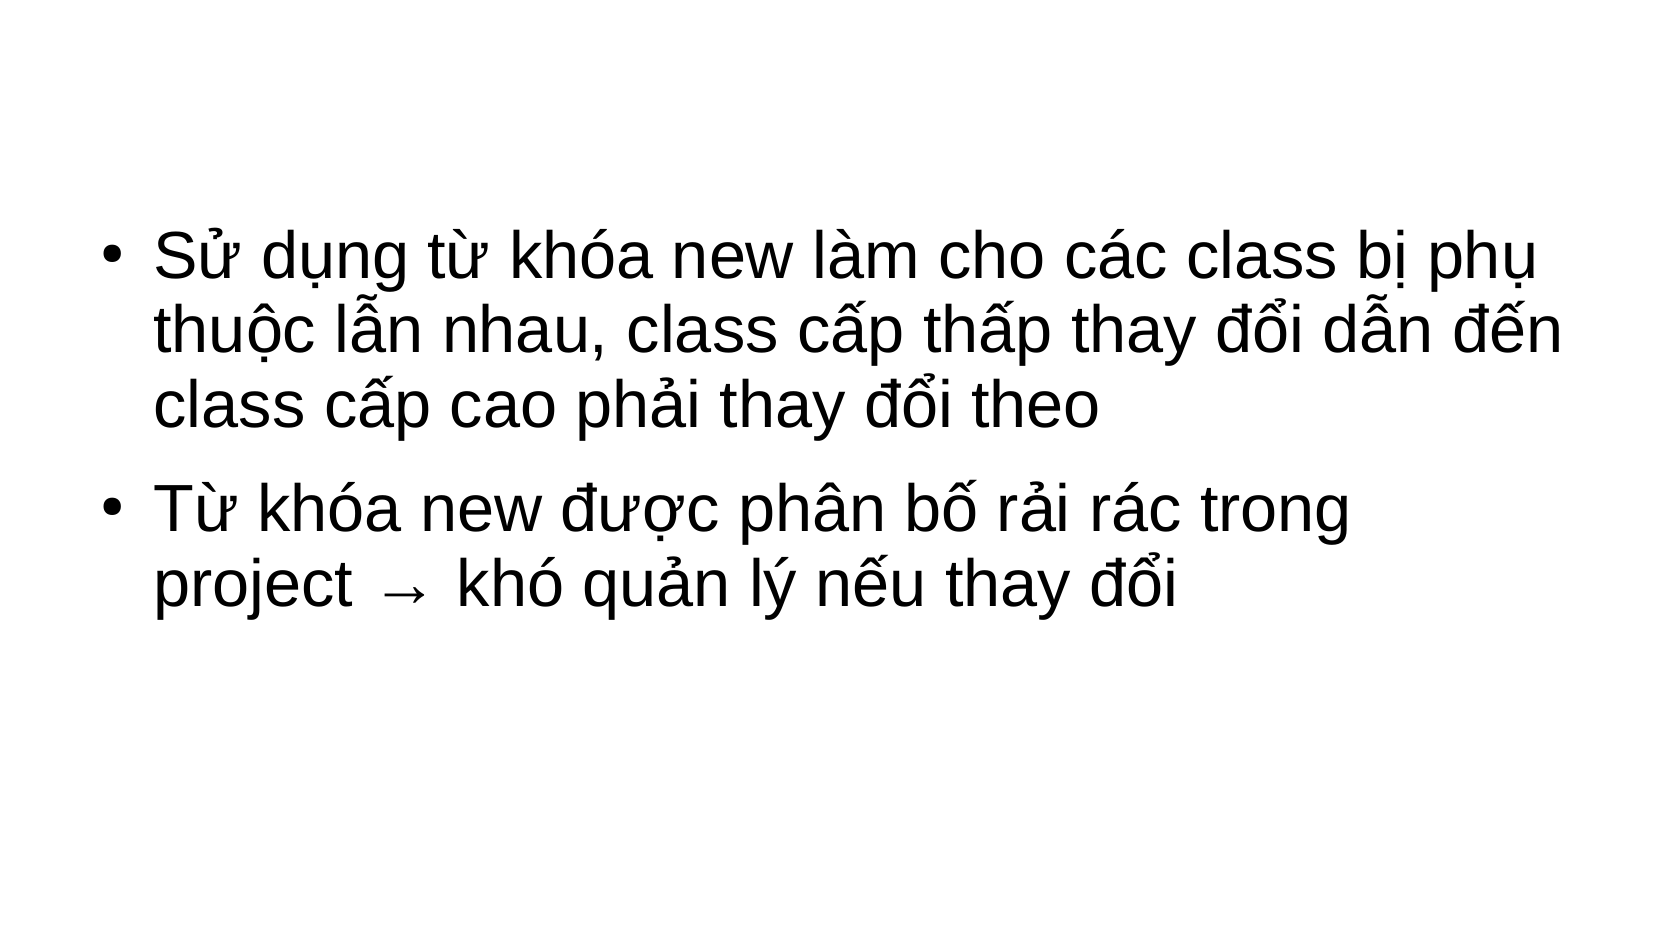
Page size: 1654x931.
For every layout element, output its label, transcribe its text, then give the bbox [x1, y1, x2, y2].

list Sử dụng từ khóa new làm cho các class bị phụ thuộc lẫn nhau, class cấp thấp thay đổi dẫn đến class cấp cao phải thay đổi theo Từ khóa new được phân bố rải rác trong project → khó quản lý nếu thay đổi [82, 217, 1571, 758]
